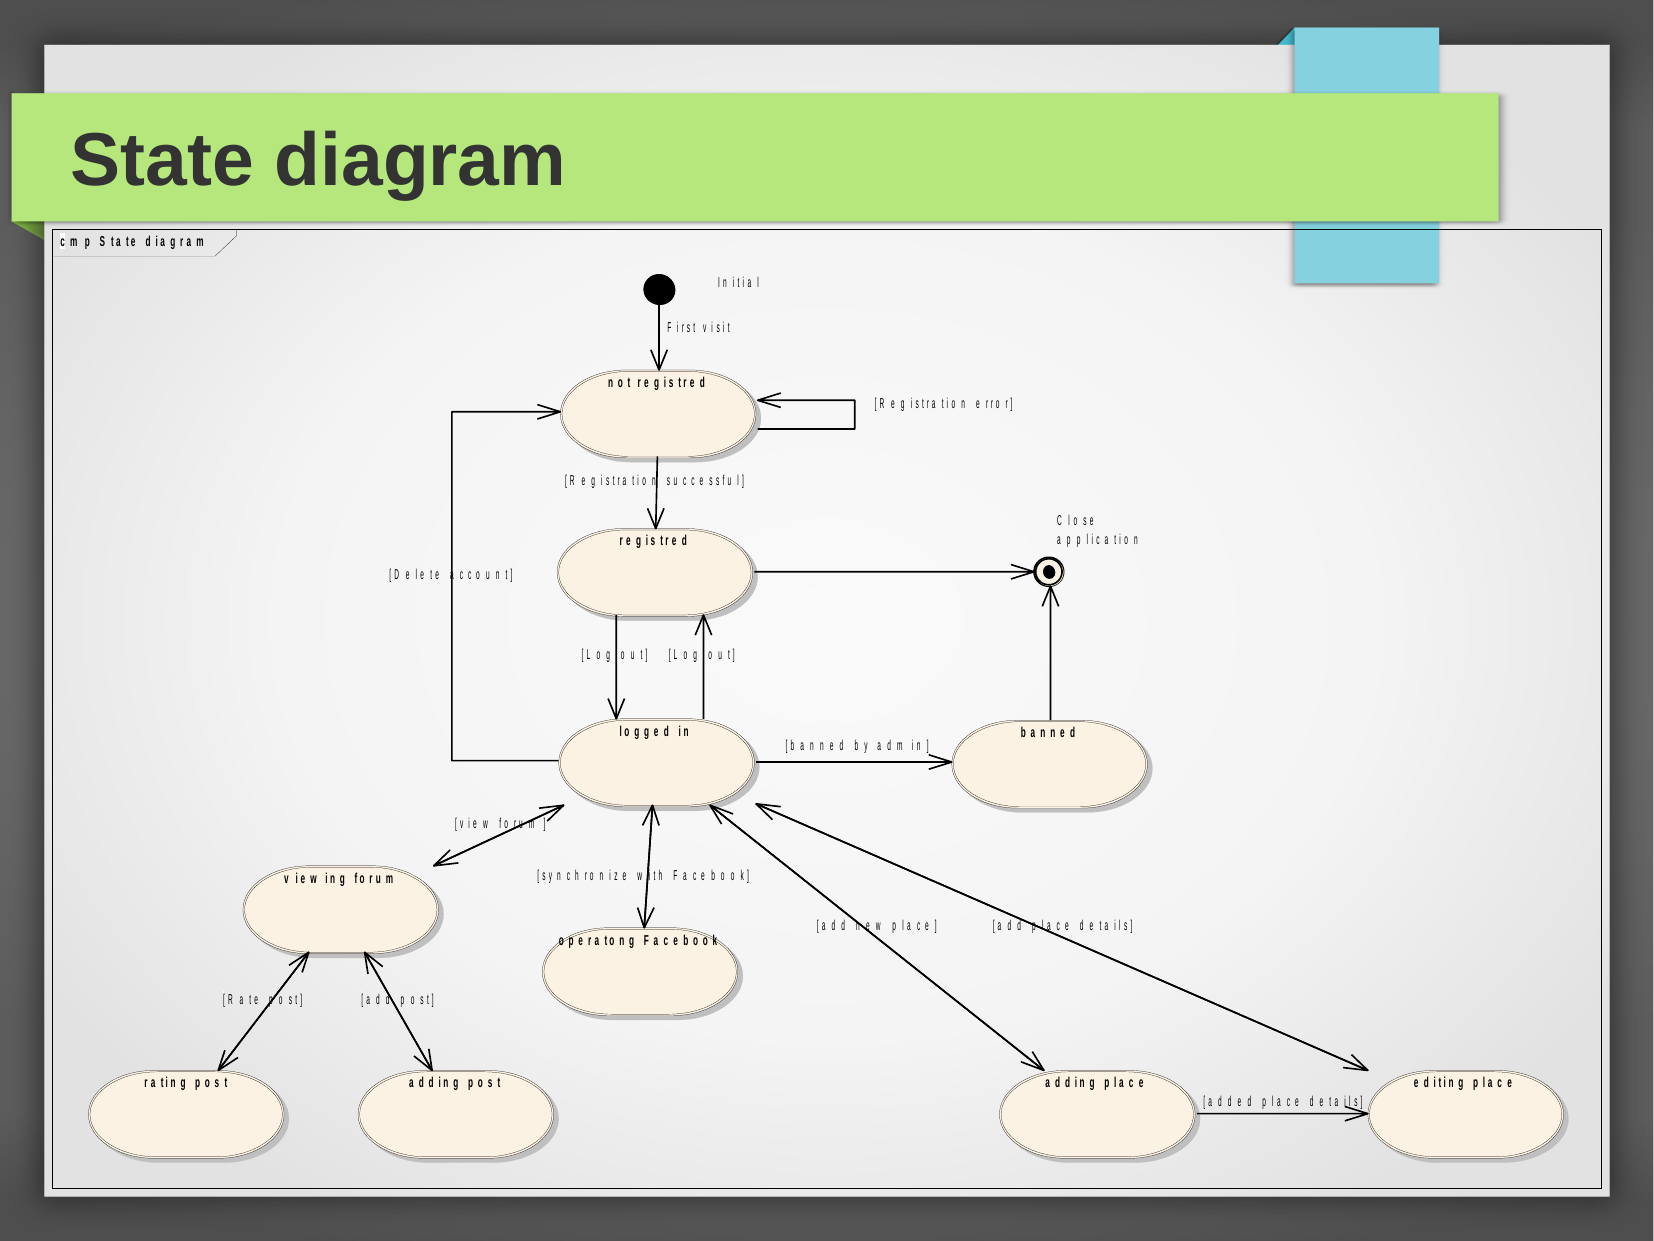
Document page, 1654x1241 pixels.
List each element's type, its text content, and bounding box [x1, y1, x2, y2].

picture [0, 0, 1654, 1241]
title State diagram [70, 106, 1229, 213]
